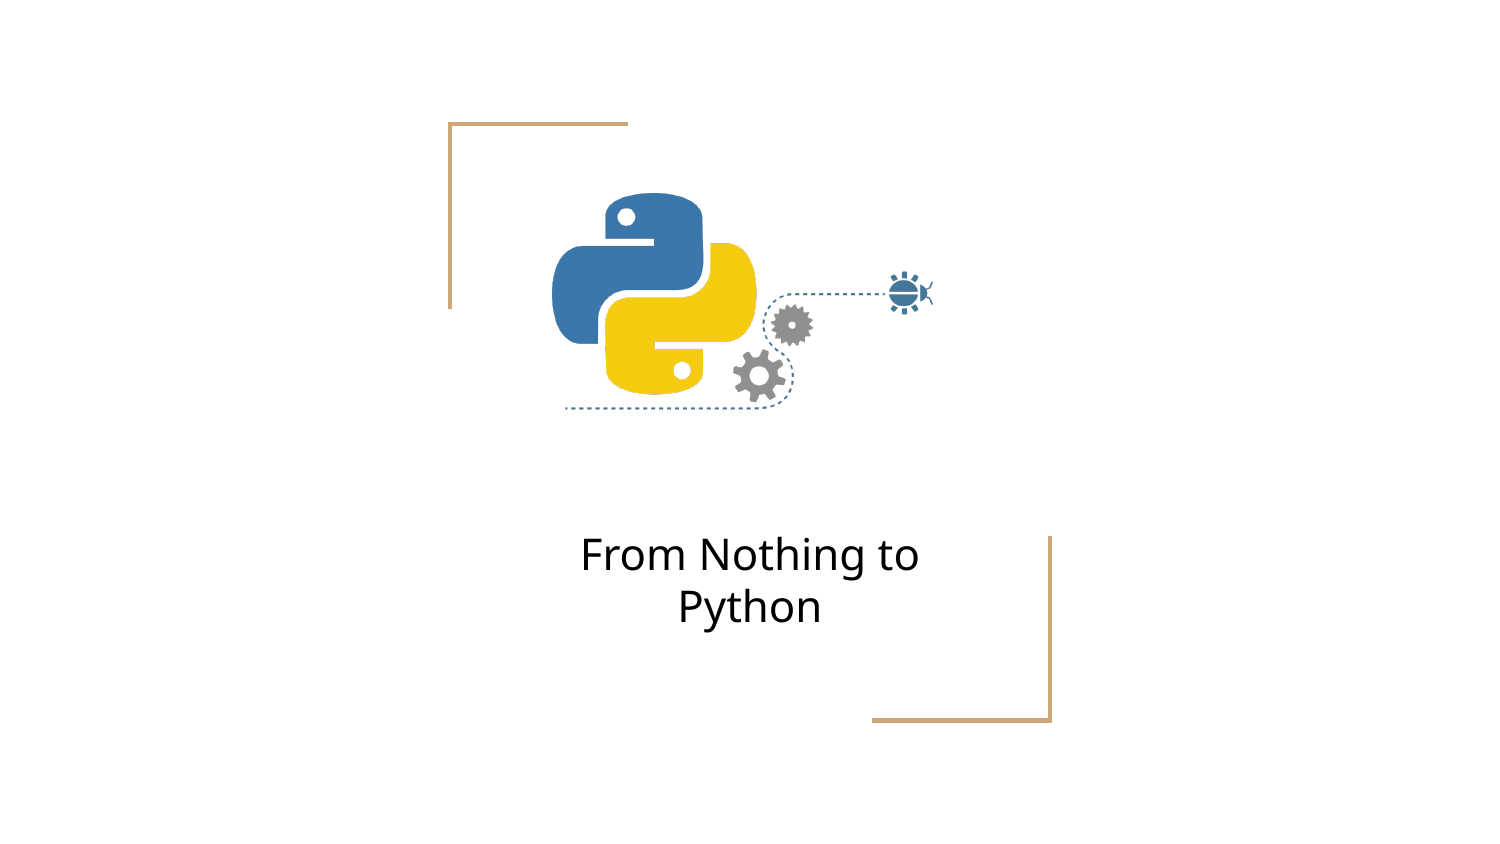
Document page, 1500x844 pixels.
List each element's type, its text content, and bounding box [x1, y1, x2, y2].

subtitle From Nothing to Python [499, 511, 1001, 627]
picture [470, 163, 1015, 439]
